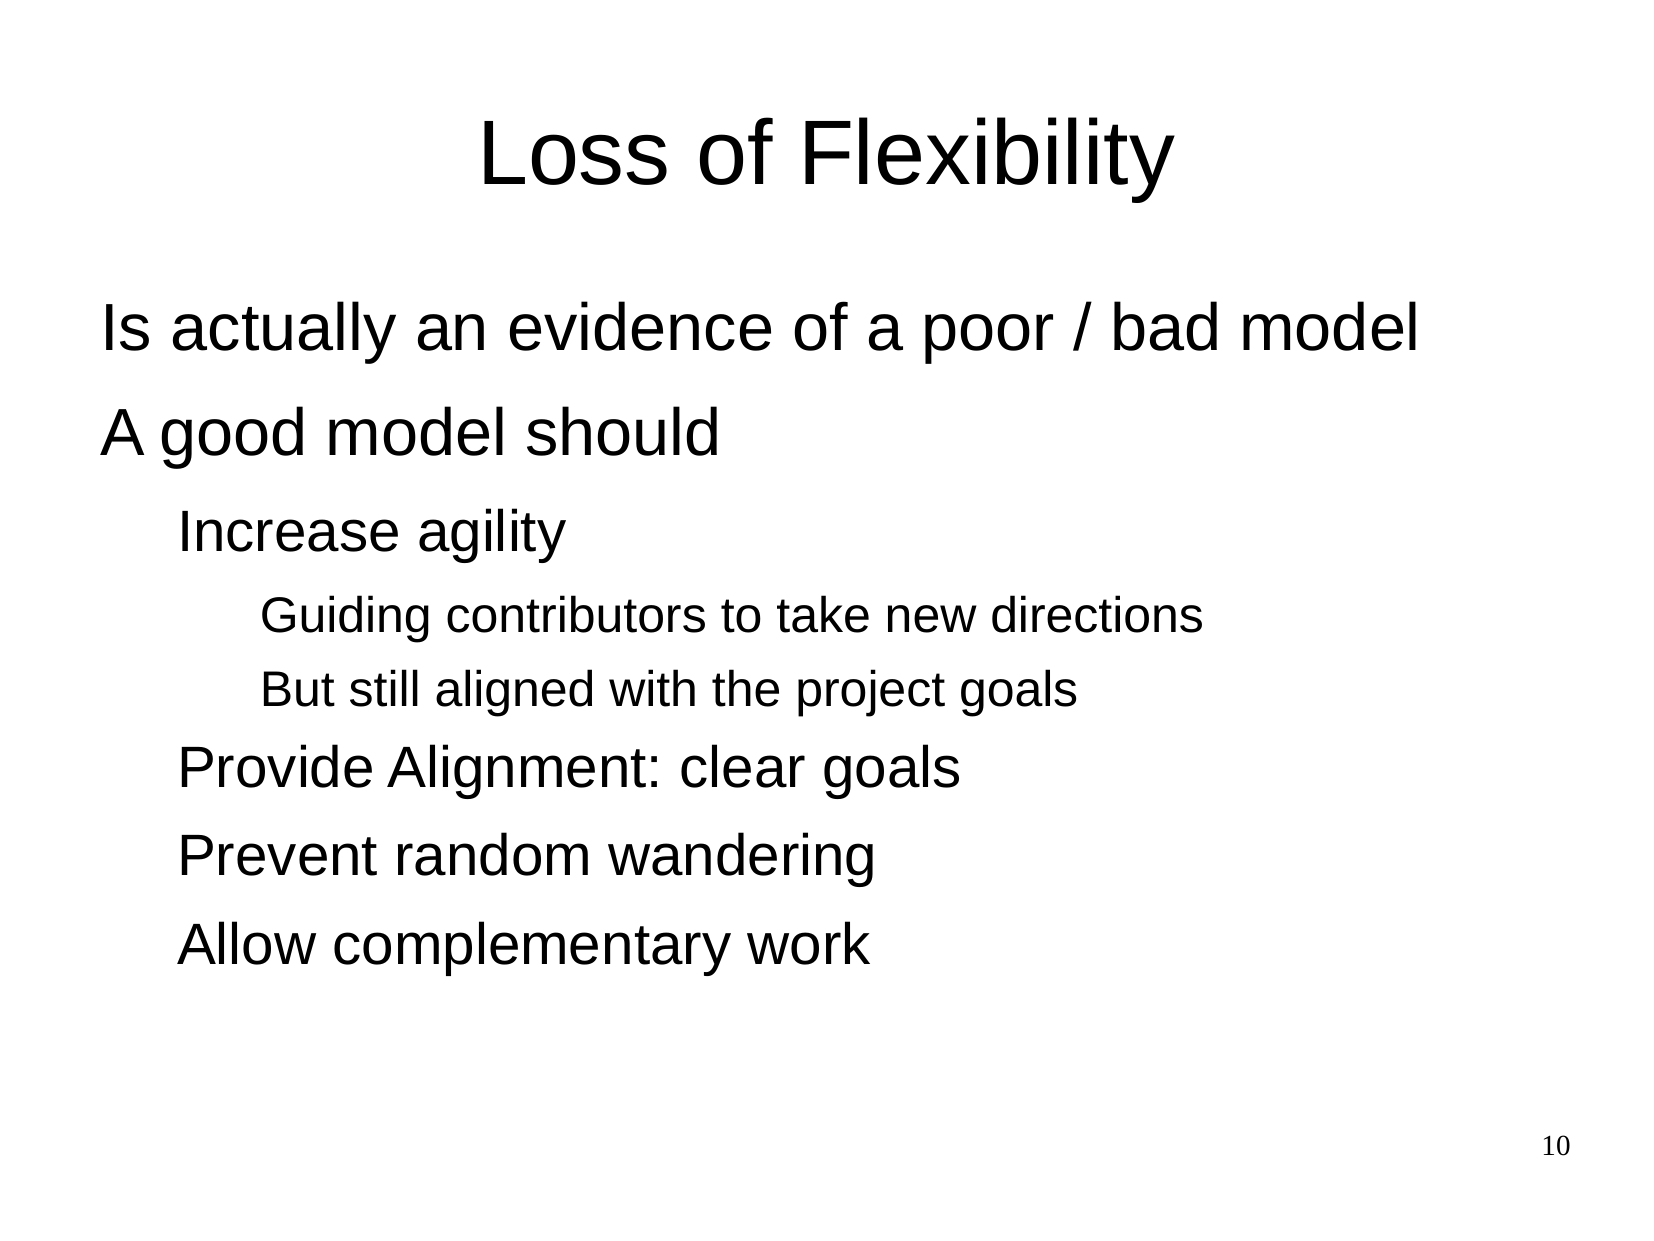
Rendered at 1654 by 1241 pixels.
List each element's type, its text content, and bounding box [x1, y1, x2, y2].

list Is actually an evidence of a poor / bad model A good model should Increase agility Guiding contributors to take new directions But still aligned with the project goals Provide Alignment: clear goals Prevent random wandering Allow complementary work [82, 290, 1571, 1094]
title Loss of Flexibility [82, 49, 1571, 257]
